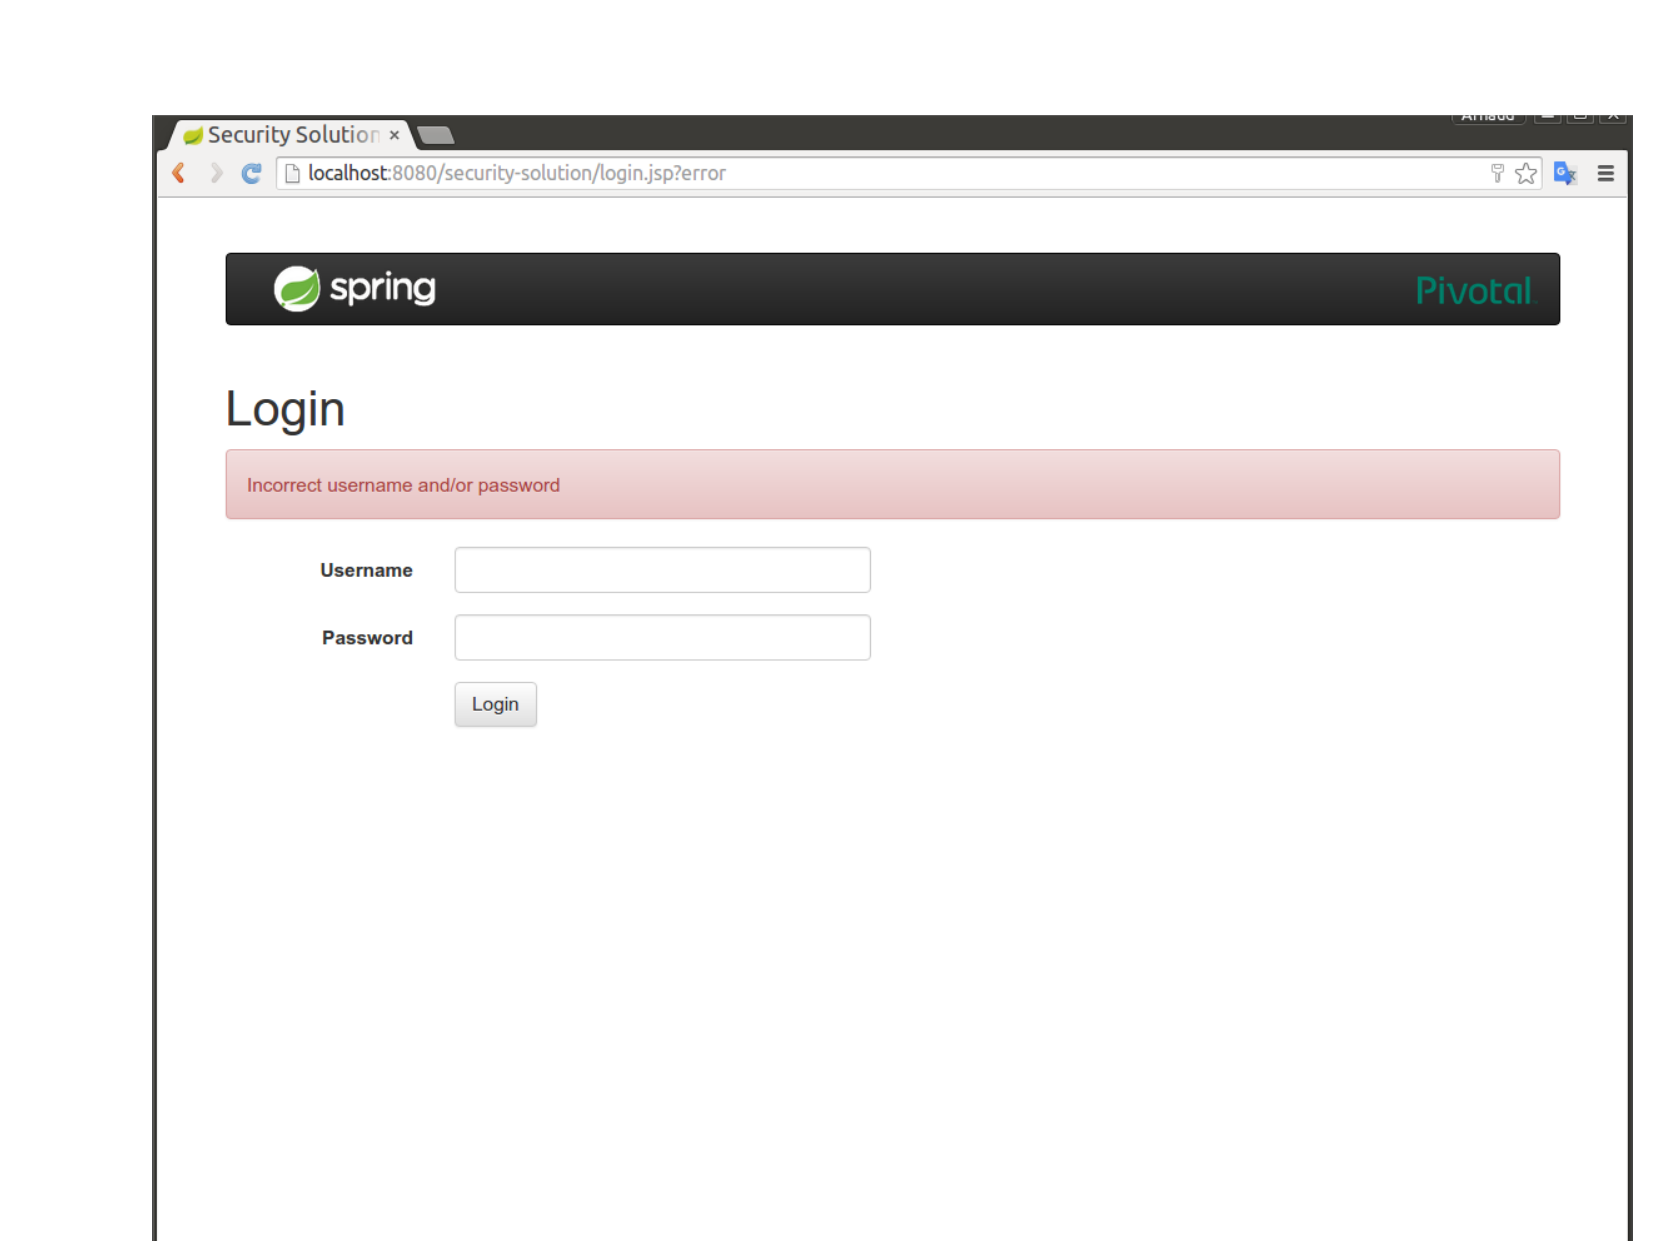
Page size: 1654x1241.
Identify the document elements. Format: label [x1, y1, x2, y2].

picture [152, 99, 1633, 1241]
